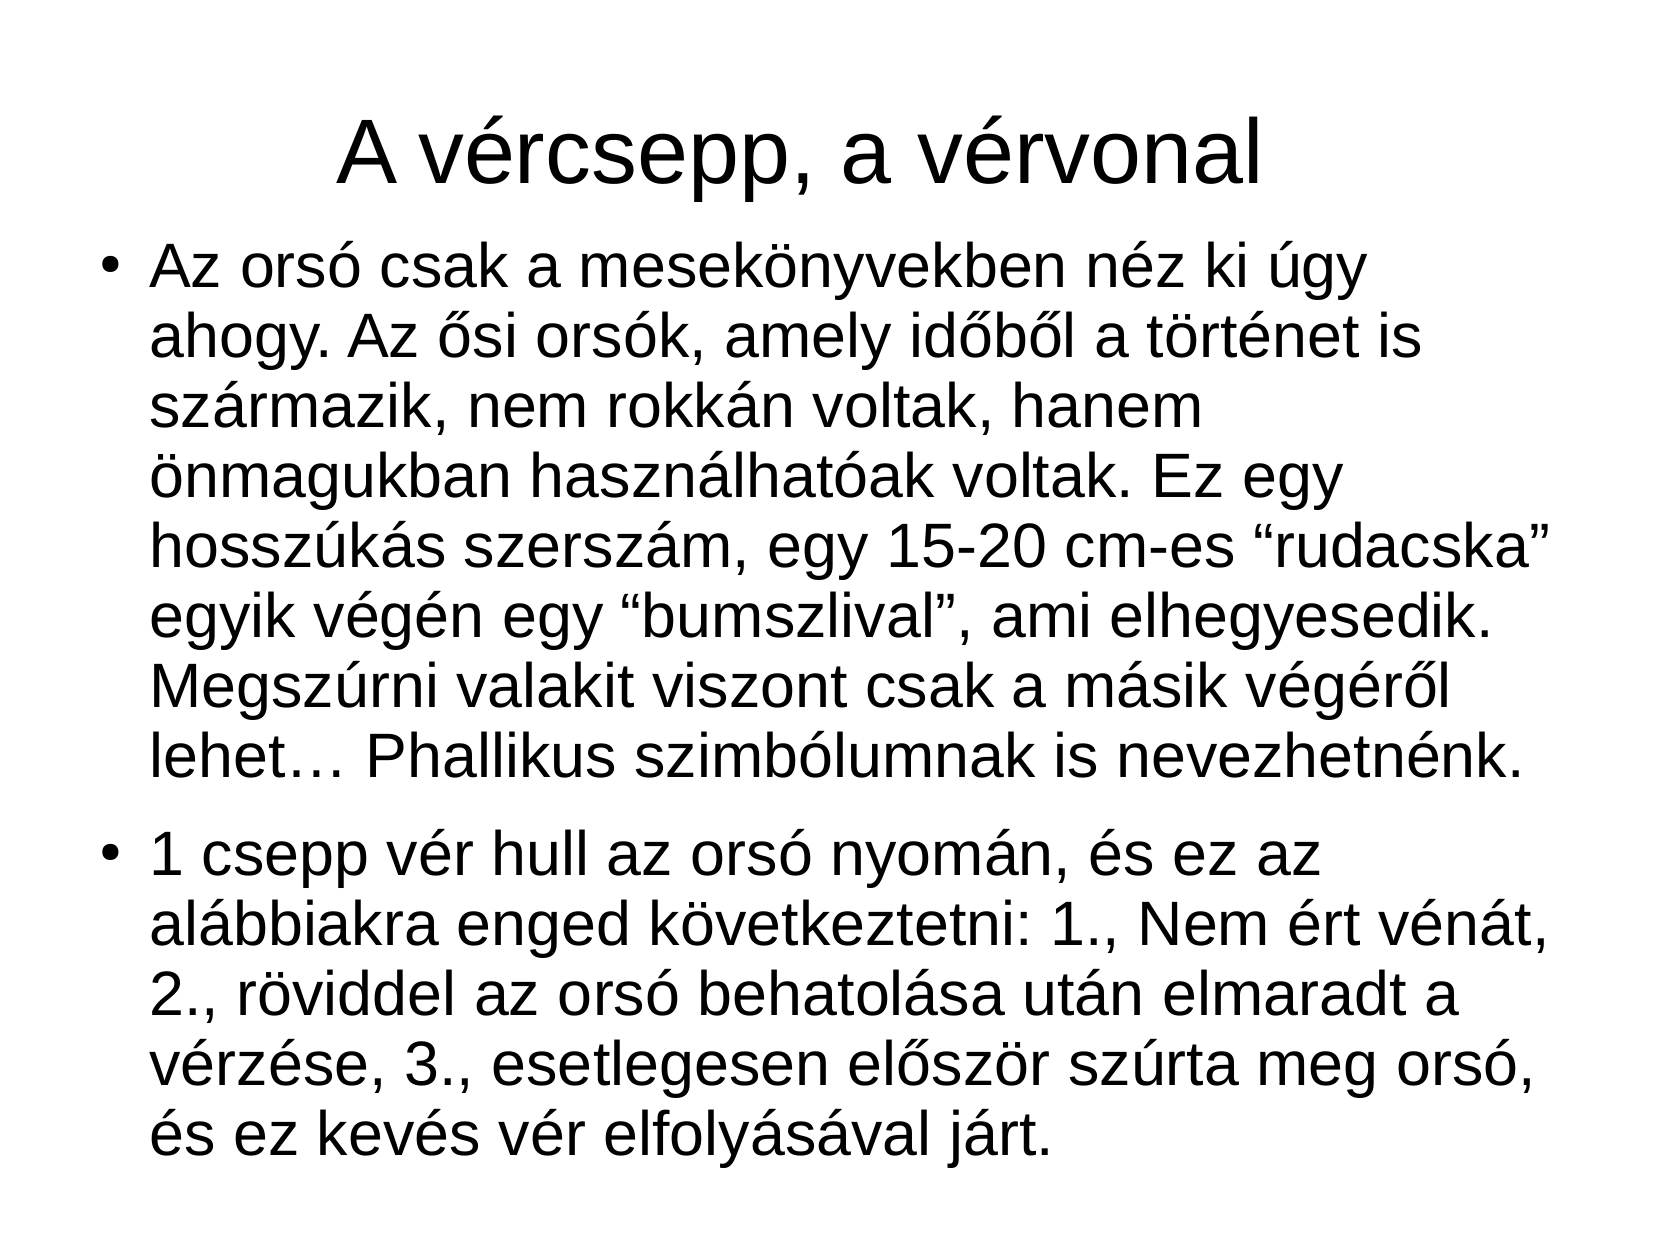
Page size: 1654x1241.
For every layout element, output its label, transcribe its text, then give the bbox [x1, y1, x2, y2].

title A vércsepp, a vérvonal [56, 47, 1546, 255]
list Az orsó csak a mesekönyvekben néz ki úgy ahogy. Az ősi orsók, amely időből a történet is származik, nem rokkán voltak, hanem önmagukban használhatóak voltak. Ez egy hosszúkás szerszám, egy 15-20 cm-es “rudacska” egyik végén egy “bumszlival”, ami elhegyesedik. Megszúrni valakit viszont csak a másik végéről lehet… Phallikus szimbólumnak is nevezhetnénk. 1 csepp vér hull az orsó nyomán, és ez az alábbiakra enged következtetni: 1., Nem ért vénát, 2., röviddel az orsó behatolása után elmaradt a vérzése, 3., esetlegesen először szúrta meg orsó, és ez kevés vér elfolyásával járt. [82, 231, 1571, 1186]
